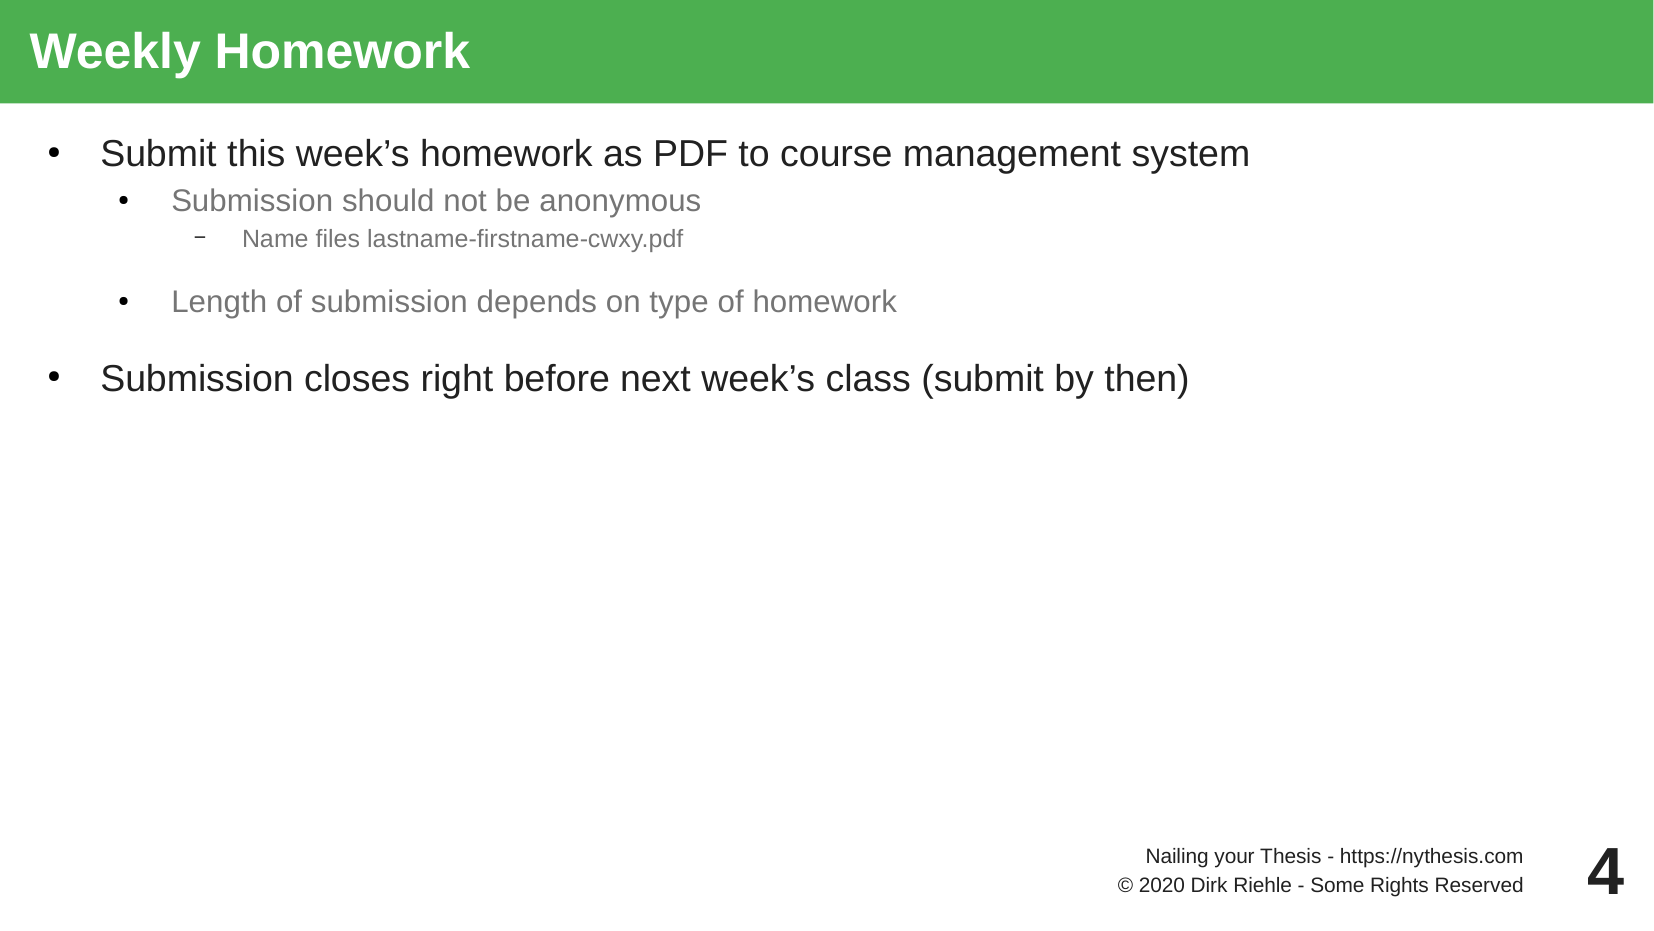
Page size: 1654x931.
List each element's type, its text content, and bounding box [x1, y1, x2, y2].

list Submit this week’s homework as PDF to course management system Submission should not be anonymous Name files lastname-firstname-cwxy.pdf Length of submission depends on type of homework Submission closes right before next week’s class (submit by then) [29, 132, 1625, 813]
title Weekly Homework [0, 0, 1654, 104]
